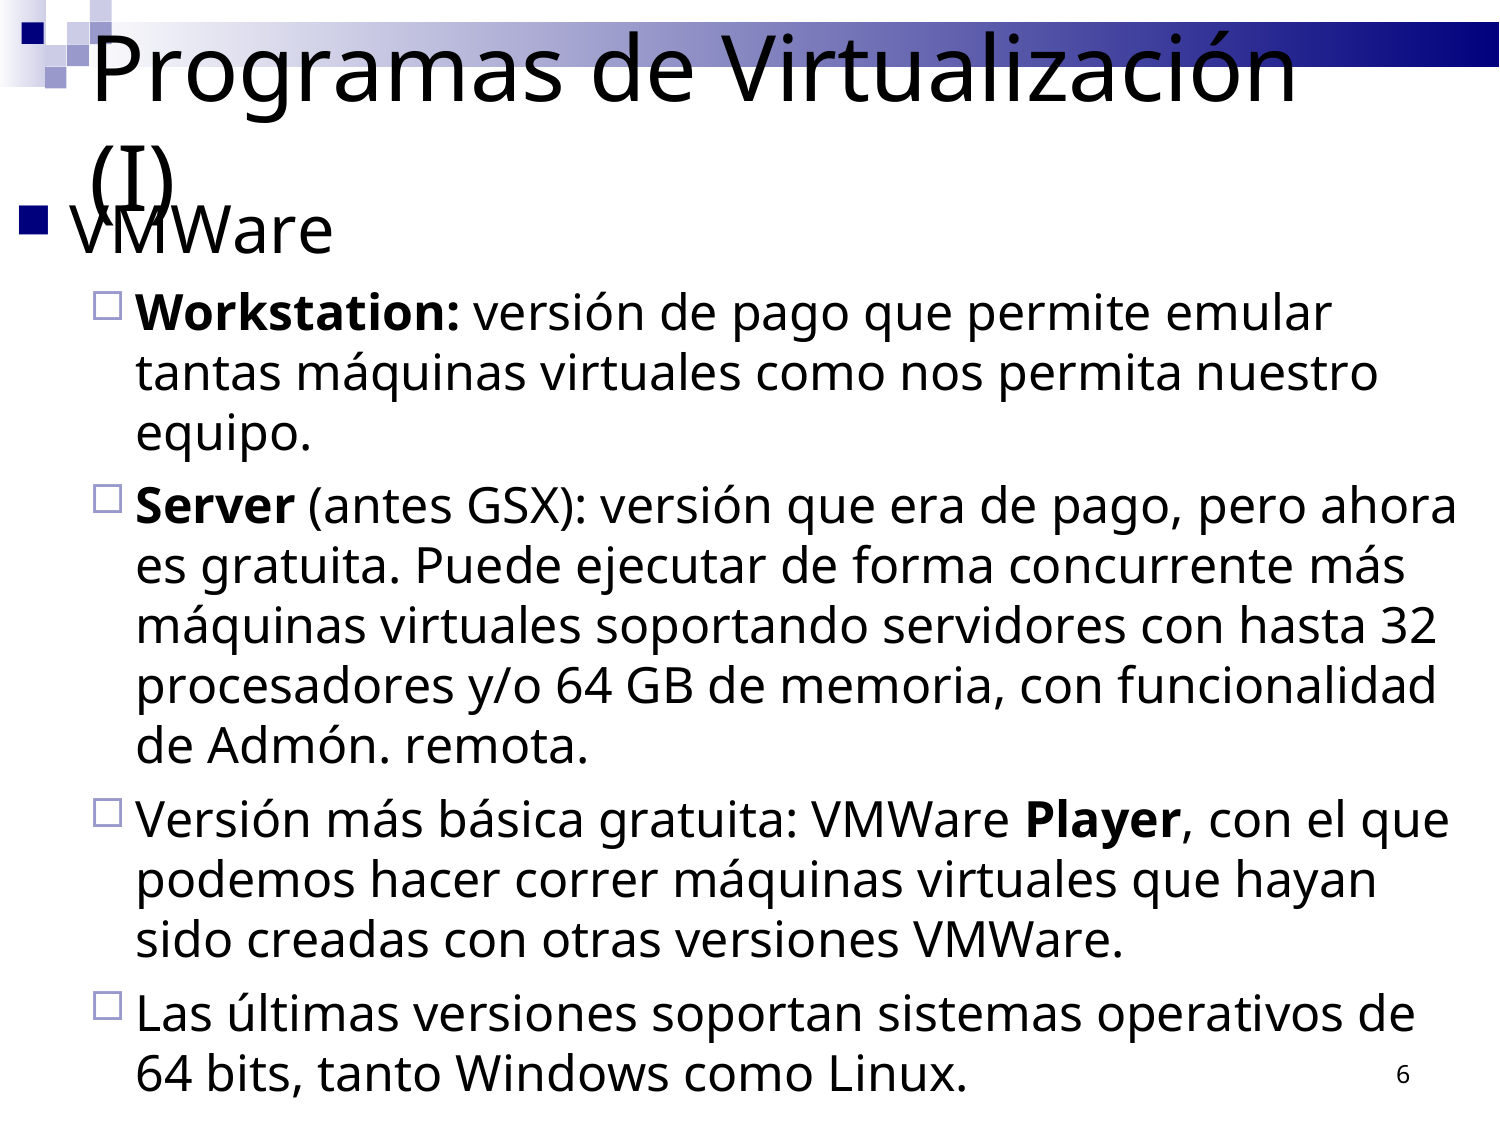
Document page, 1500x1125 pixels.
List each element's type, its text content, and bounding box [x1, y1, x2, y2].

text_box VMWare Workstation: versión de pago que permite emular tantas máquinas virtuales como nos permita nuestro equipo. Server (antes GSX): versión que era de pago, pero ahora es gratuita. Puede ejecutar de forma concurrente más máquinas virtuales soportando servidores con hasta 32 procesadores y/o 64 GB de memoria, con funcionalidad de Admón. remota. Versión más básica gratuita: VMWare Player, con el que podemos hacer correr máquinas virtuales que hayan sido creadas con otras versiones VMWare. Las últimas versiones soportan sistemas operativos de 64 bits, tanto Windows como Linux. http://www.vmware.com/es/ [0, 179, 1500, 1125]
text_box Programas de Virtualización (I) [75, 6, 1426, 179]
